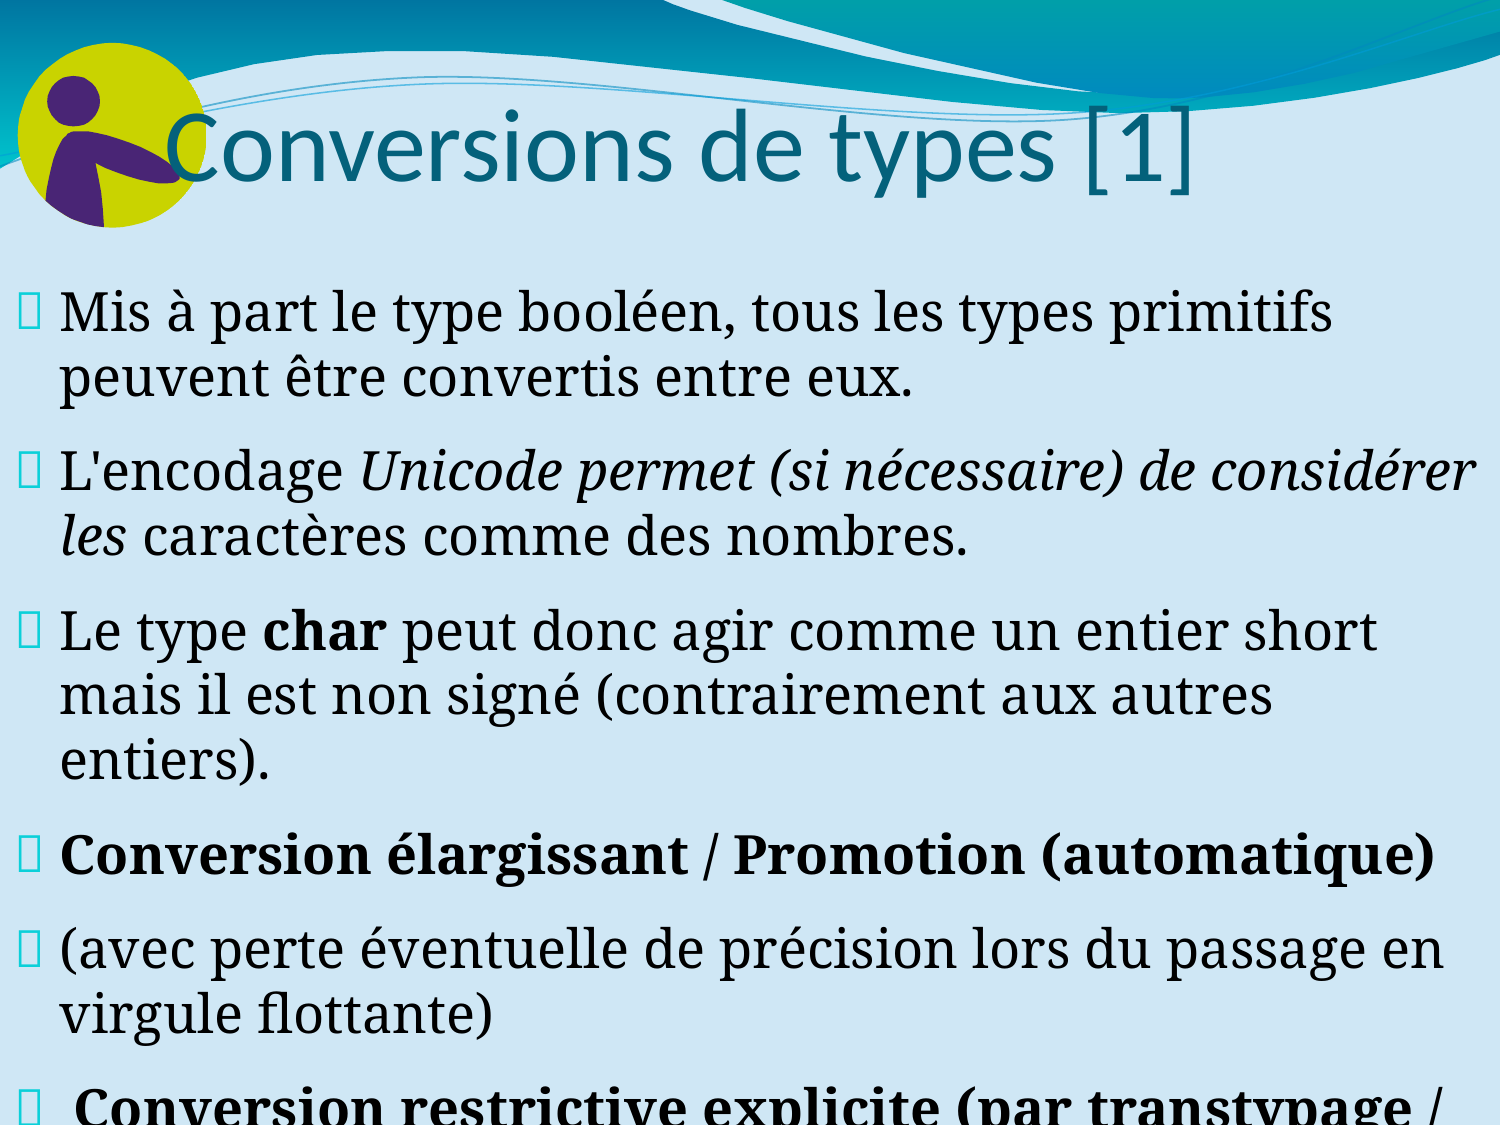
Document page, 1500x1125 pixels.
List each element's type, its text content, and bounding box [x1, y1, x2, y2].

list Mis à part le type booléen, tous les types primitifs peuvent être convertis entre eux. L'encodage Unicode permet (si nécessaire) de considérer les caractères comme des nombres. Le type char peut donc agir comme un entier short mais il est non signé (contrairement aux autres entiers). Conversion élargissant / Promotion (automatique) (avec perte éventuelle de précision lors du passage en virgule flottante) Conversion restrictive explicite (par transtypage / casting) (sous la responsabilité du programmeur) [0, 269, 1500, 1125]
title Conversions de types [1] [150, 70, 1500, 258]
